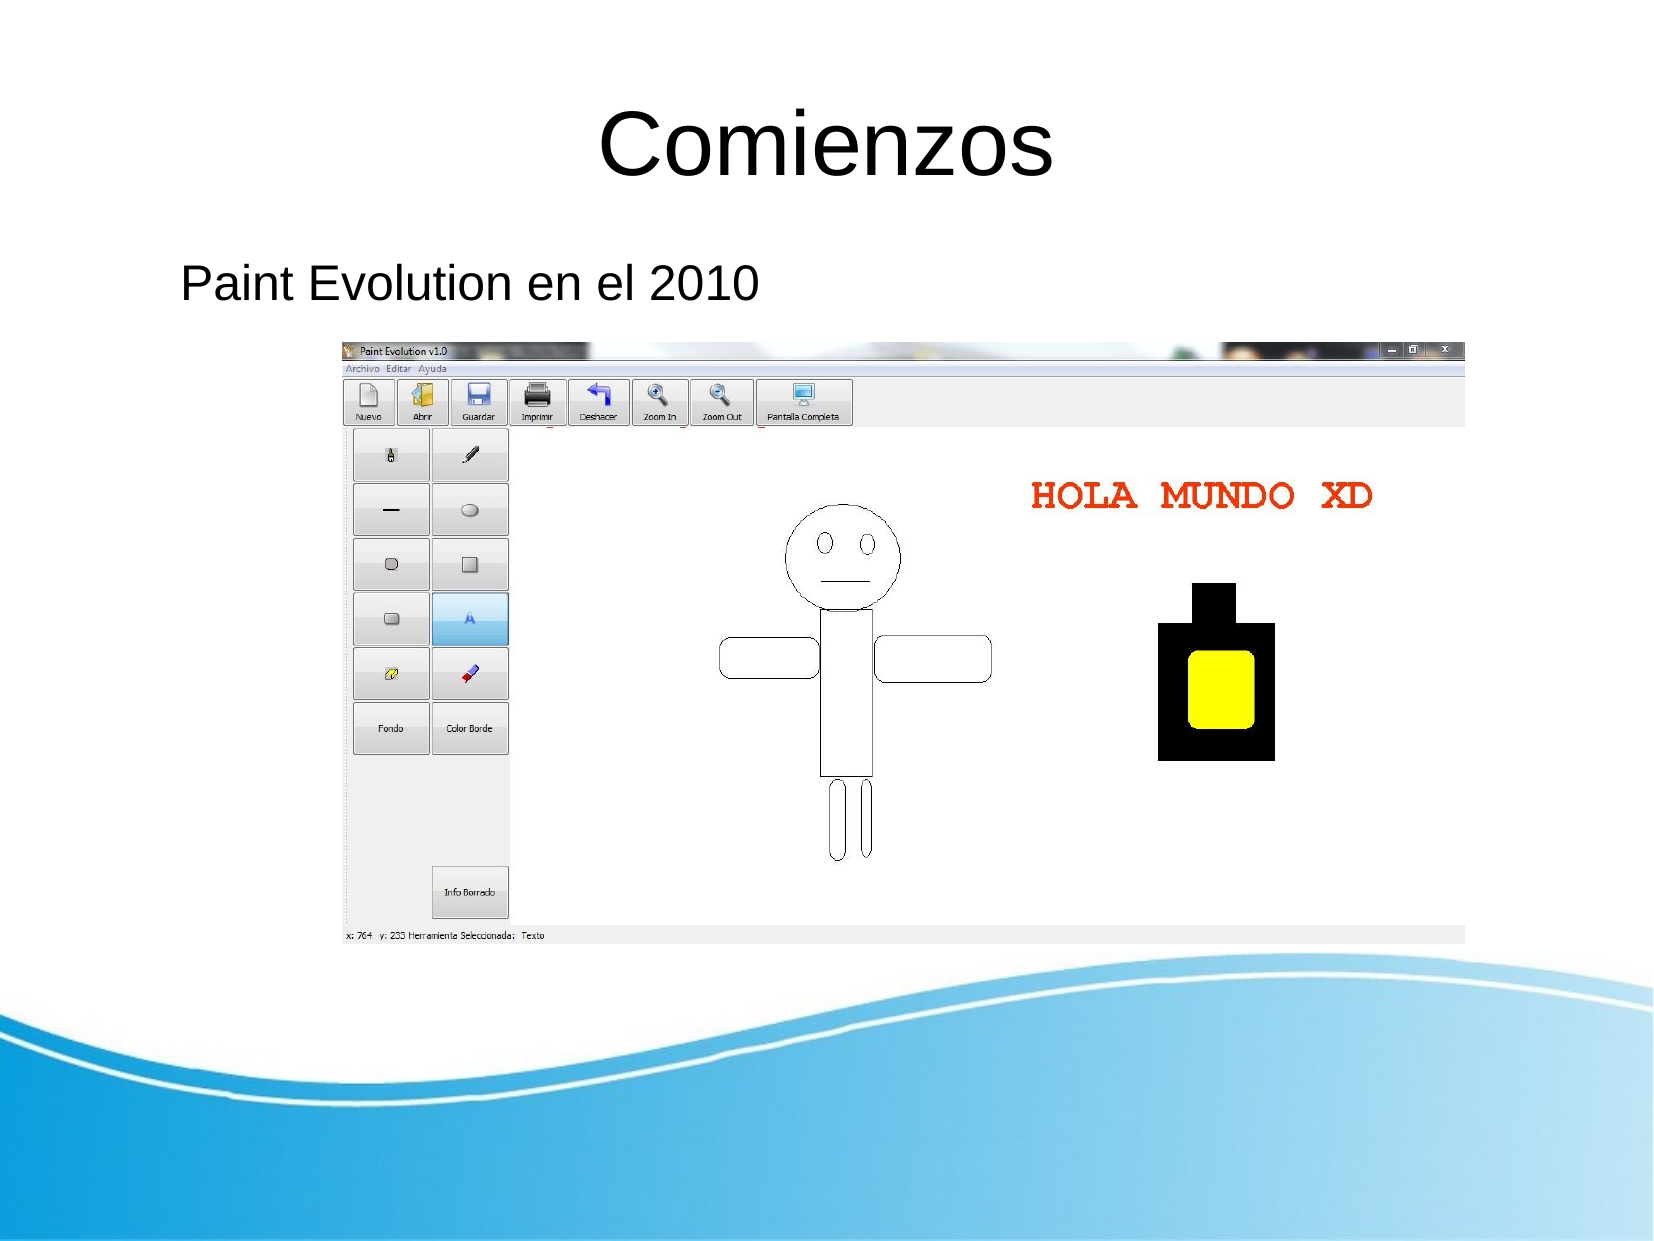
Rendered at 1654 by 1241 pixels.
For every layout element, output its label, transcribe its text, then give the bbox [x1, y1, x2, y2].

picture [0, 952, 1654, 1241]
text_box Paint Evolution en el 2010 [165, 248, 875, 331]
title Comienzos [82, 94, 1571, 200]
picture [342, 342, 1465, 944]
